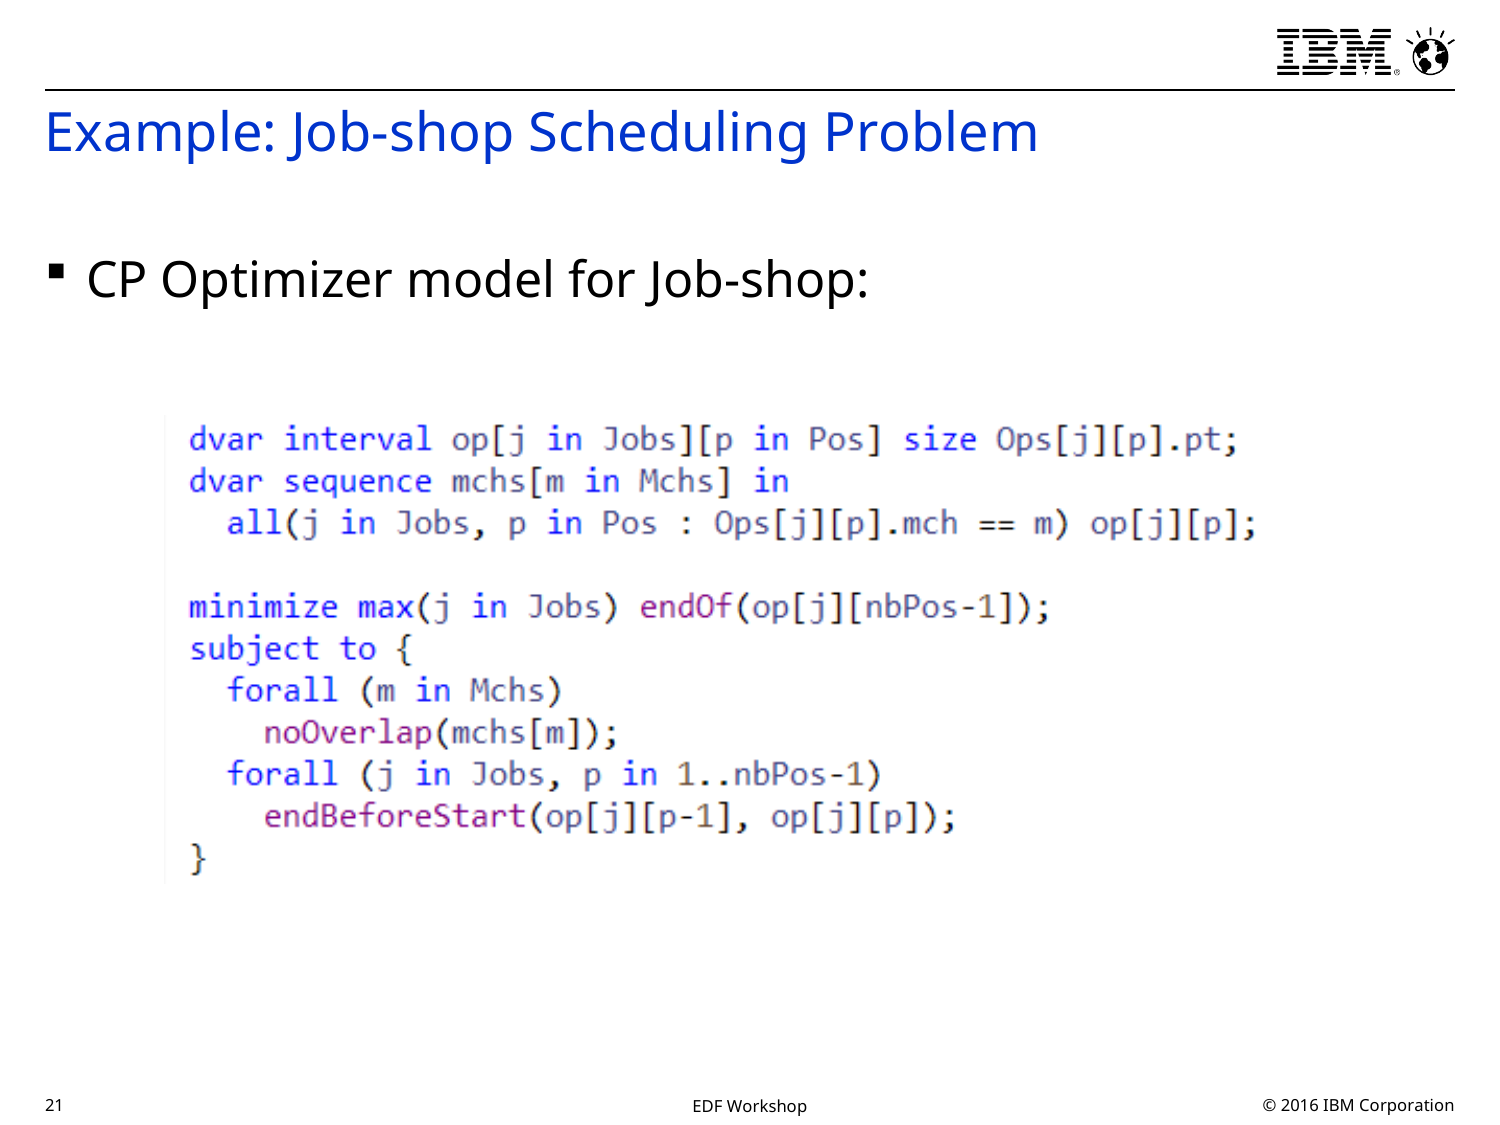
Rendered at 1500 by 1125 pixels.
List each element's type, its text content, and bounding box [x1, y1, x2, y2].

list CP Optimizer model for Job-shop: [29, 239, 1455, 1066]
title Example: Job-shop Scheduling Problem [29, 97, 1455, 203]
picture [1260, 10, 1468, 90]
picture [164, 415, 1287, 884]
